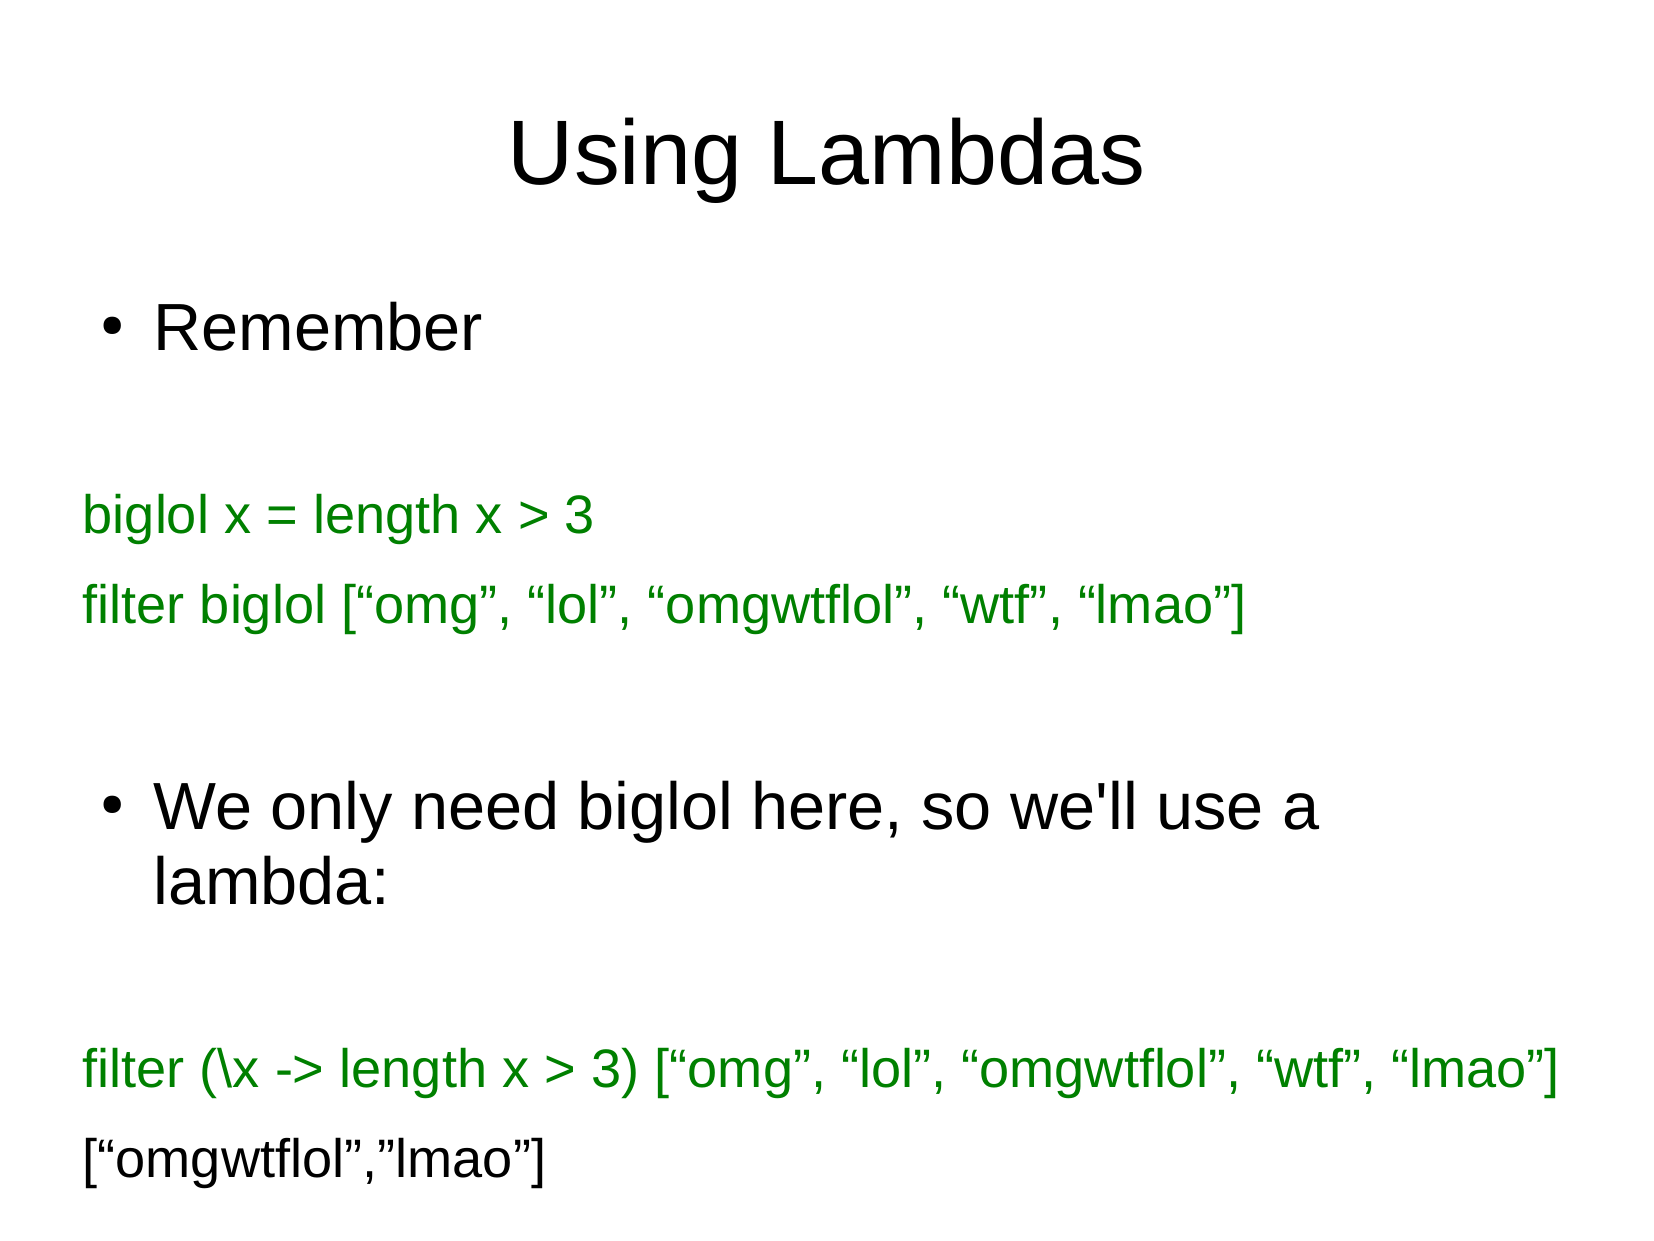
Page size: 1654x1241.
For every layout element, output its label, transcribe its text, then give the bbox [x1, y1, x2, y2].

list Remember biglol x = length x > 3 filter biglol [“omg”, “lol”, “omgwtflol”, “wtf”, “lmao”] We only need biglol here, so we'll use a lambda: filter (\x -> length x > 3) [“omg”, “lol”, “omgwtflol”, “wtf”, “lmao”] [“omgwtflol”,”lmao”] [82, 290, 1571, 1241]
title Using Lambdas [82, 56, 1571, 250]
